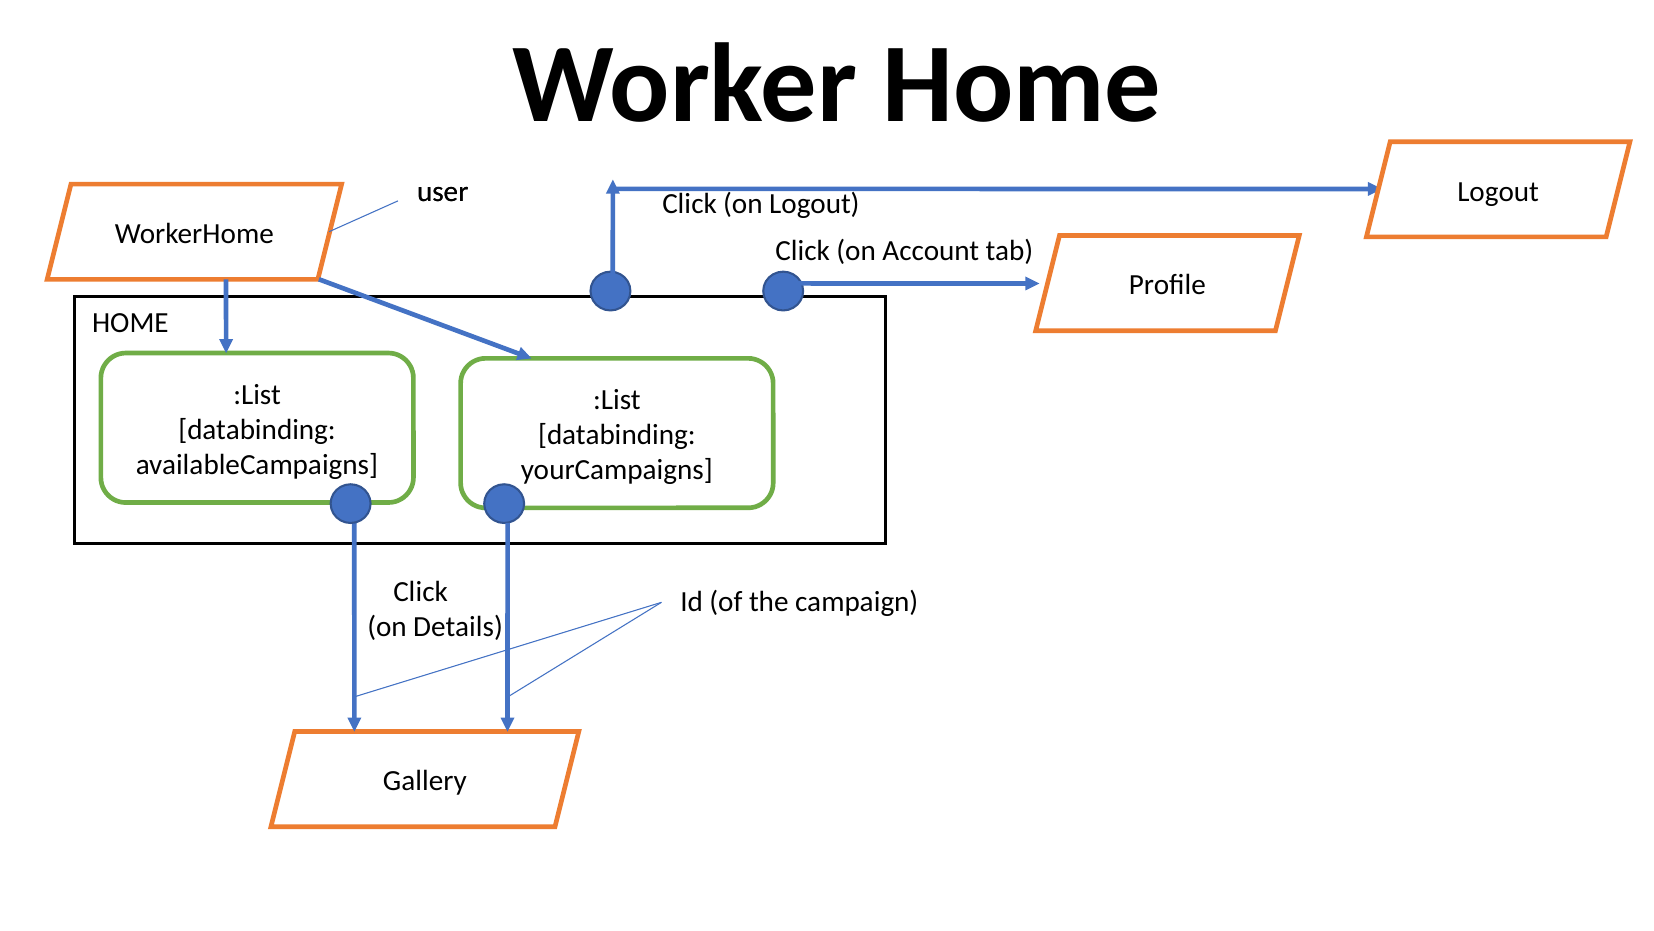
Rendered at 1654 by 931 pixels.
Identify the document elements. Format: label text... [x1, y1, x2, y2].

text_box user [402, 165, 484, 216]
text_box HOME [77, 296, 184, 346]
text_box :List [databinding: availableCampaigns] [100, 353, 414, 503]
text_box Profile [1035, 235, 1300, 331]
text_box Id (of the campaign) [665, 574, 934, 625]
text_box WorkerHome [47, 184, 342, 280]
text_box :List [databinding: yourCampaigns] [460, 358, 774, 508]
text_box [74, 271, 886, 544]
title Worker Home [139, 33, 1536, 154]
text_box Logout [1366, 141, 1630, 237]
text_box Click (on Logout) [647, 177, 875, 227]
text_box Gallery [270, 731, 579, 827]
text_box Click (on Details) [346, 564, 518, 650]
text_box Click (on Account tab) [760, 224, 1049, 275]
